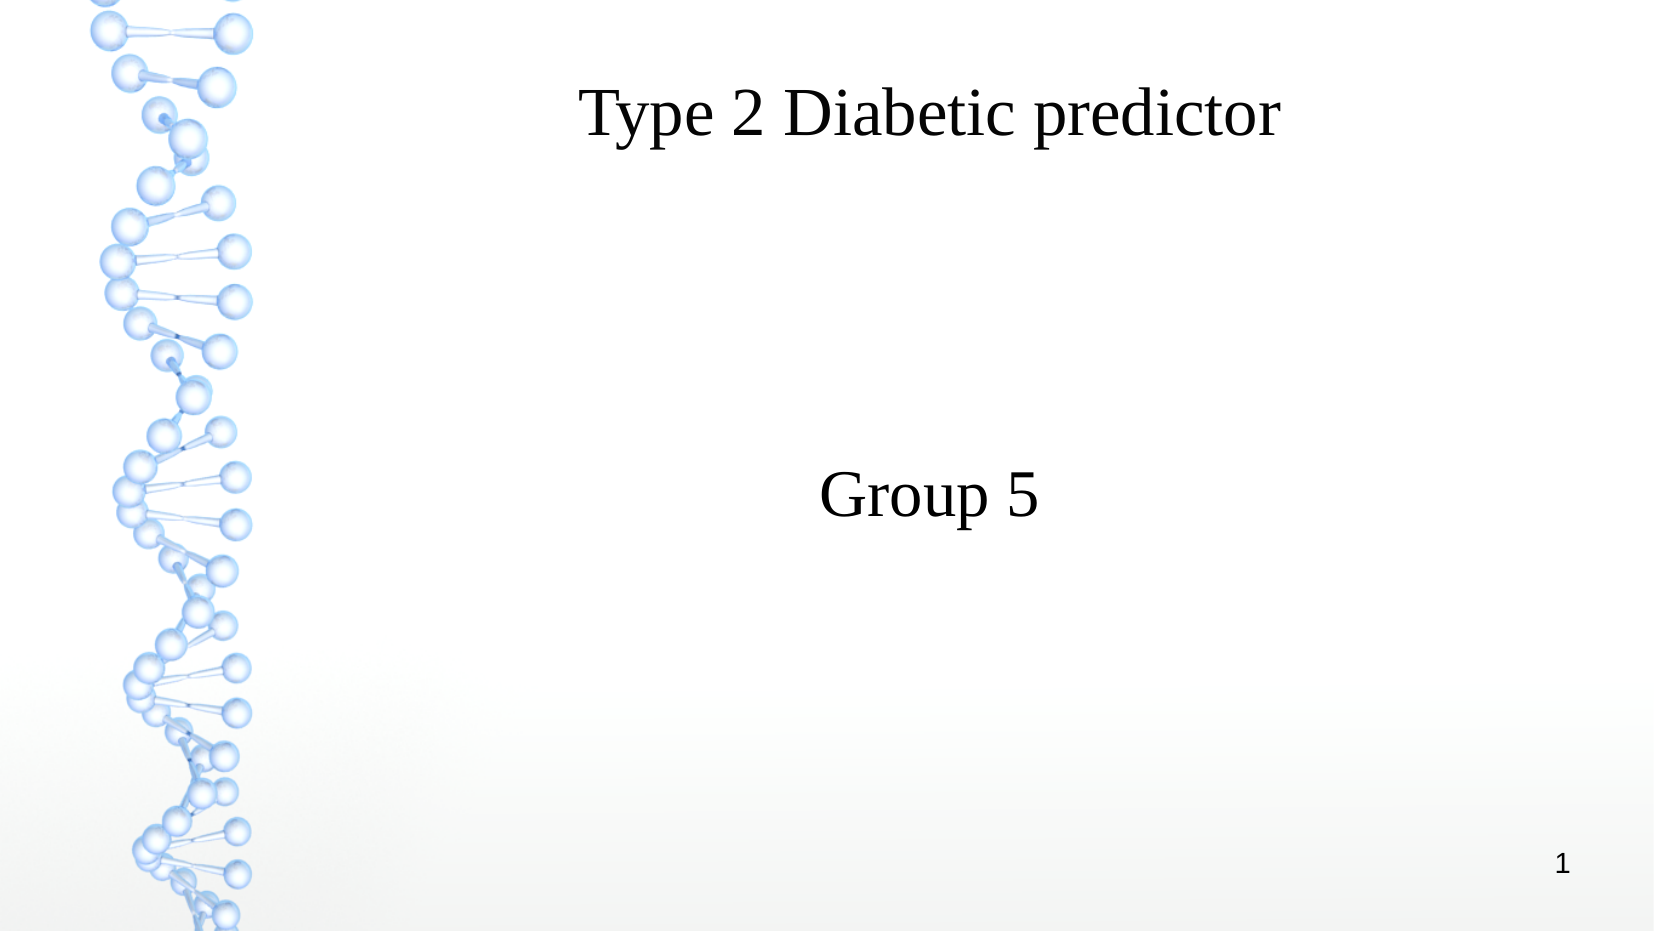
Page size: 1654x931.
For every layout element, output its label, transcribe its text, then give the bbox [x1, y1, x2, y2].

subtitle Group 5 [265, 224, 1595, 764]
title Type 2 Diabetic predictor [265, 35, 1595, 189]
picture [0, 0, 1654, 931]
